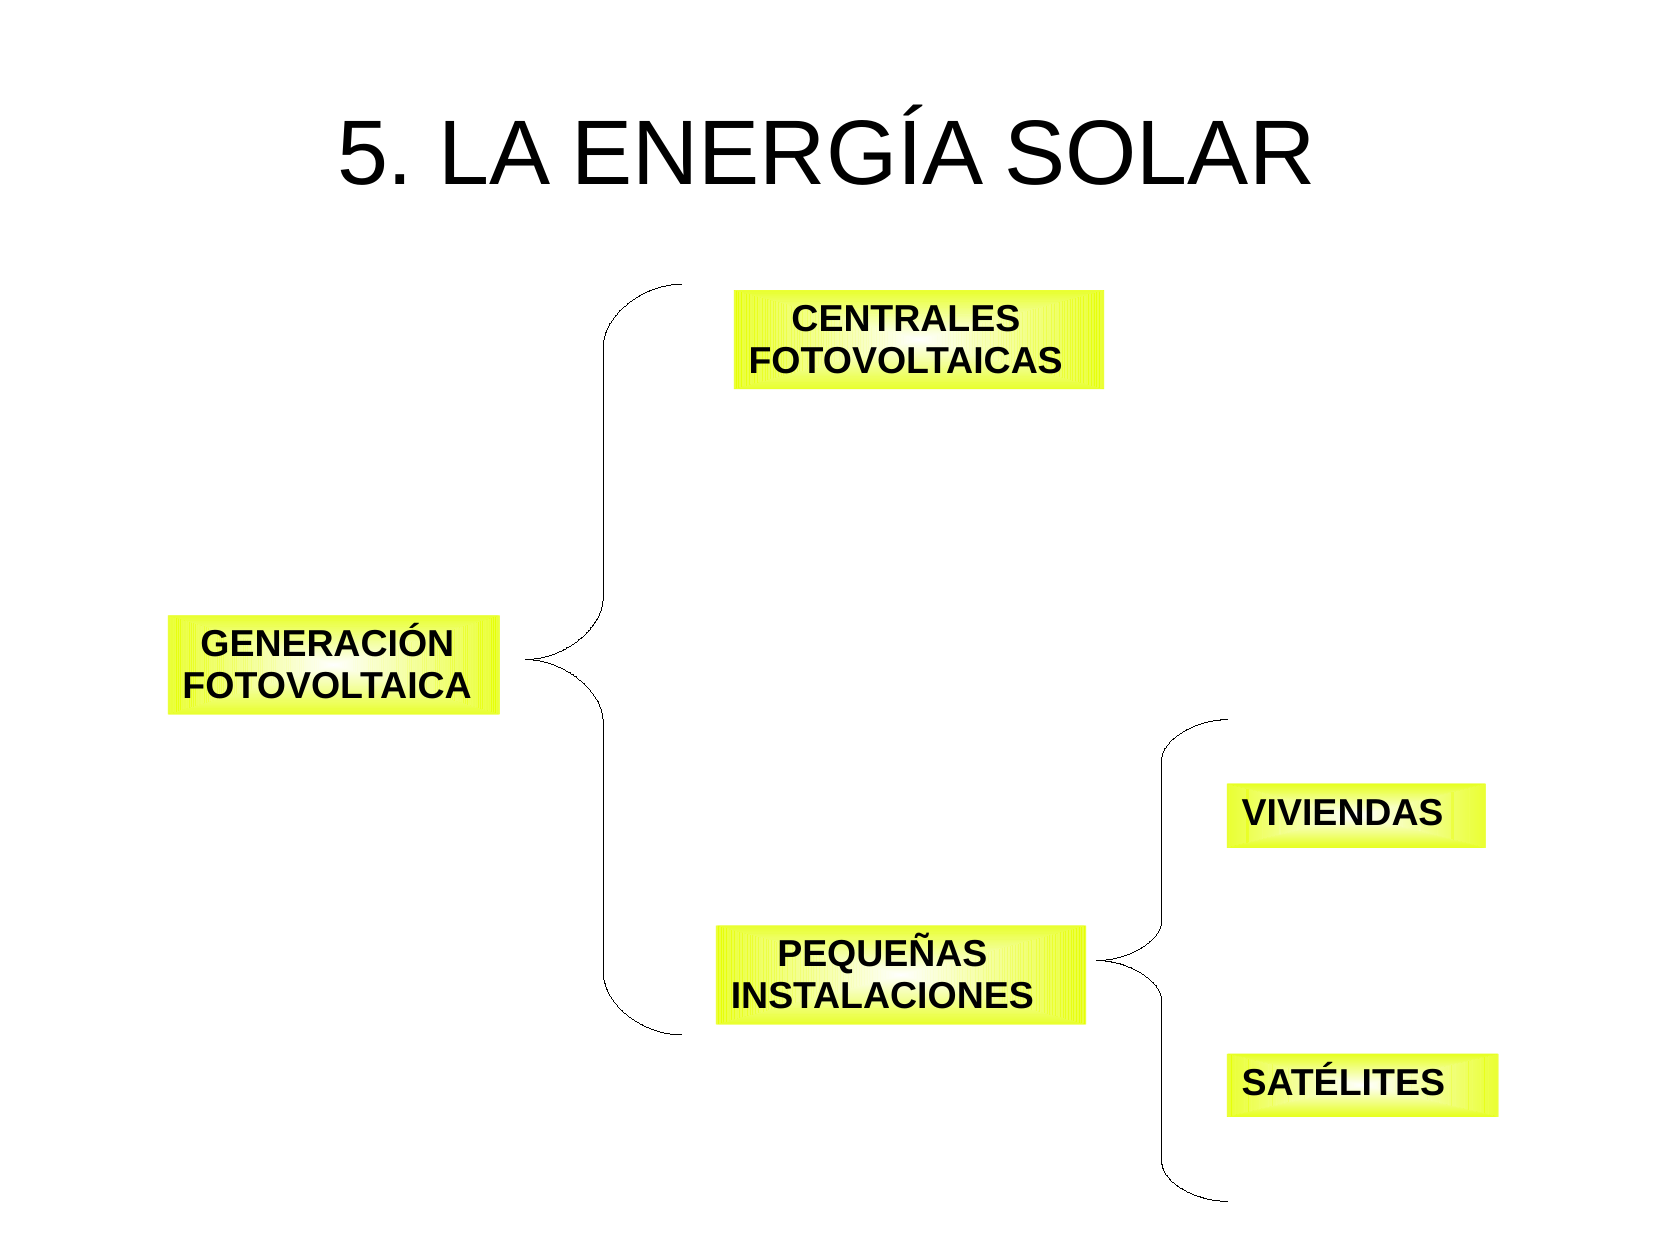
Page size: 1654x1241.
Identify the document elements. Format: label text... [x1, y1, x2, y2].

title 5. LA ENERGÍA SOLAR [82, 56, 1571, 250]
text_box VIVIENDAS [1226, 783, 1486, 848]
text_box PEQUEÑAS INSTALACIONES [715, 925, 1087, 1025]
text_box GENERACIÓN FOTOVOLTAICA [167, 615, 500, 715]
text_box CENTRALES FOTOVOLTAICAS [733, 290, 1105, 390]
text_box SATÉLITES [1226, 1053, 1499, 1117]
